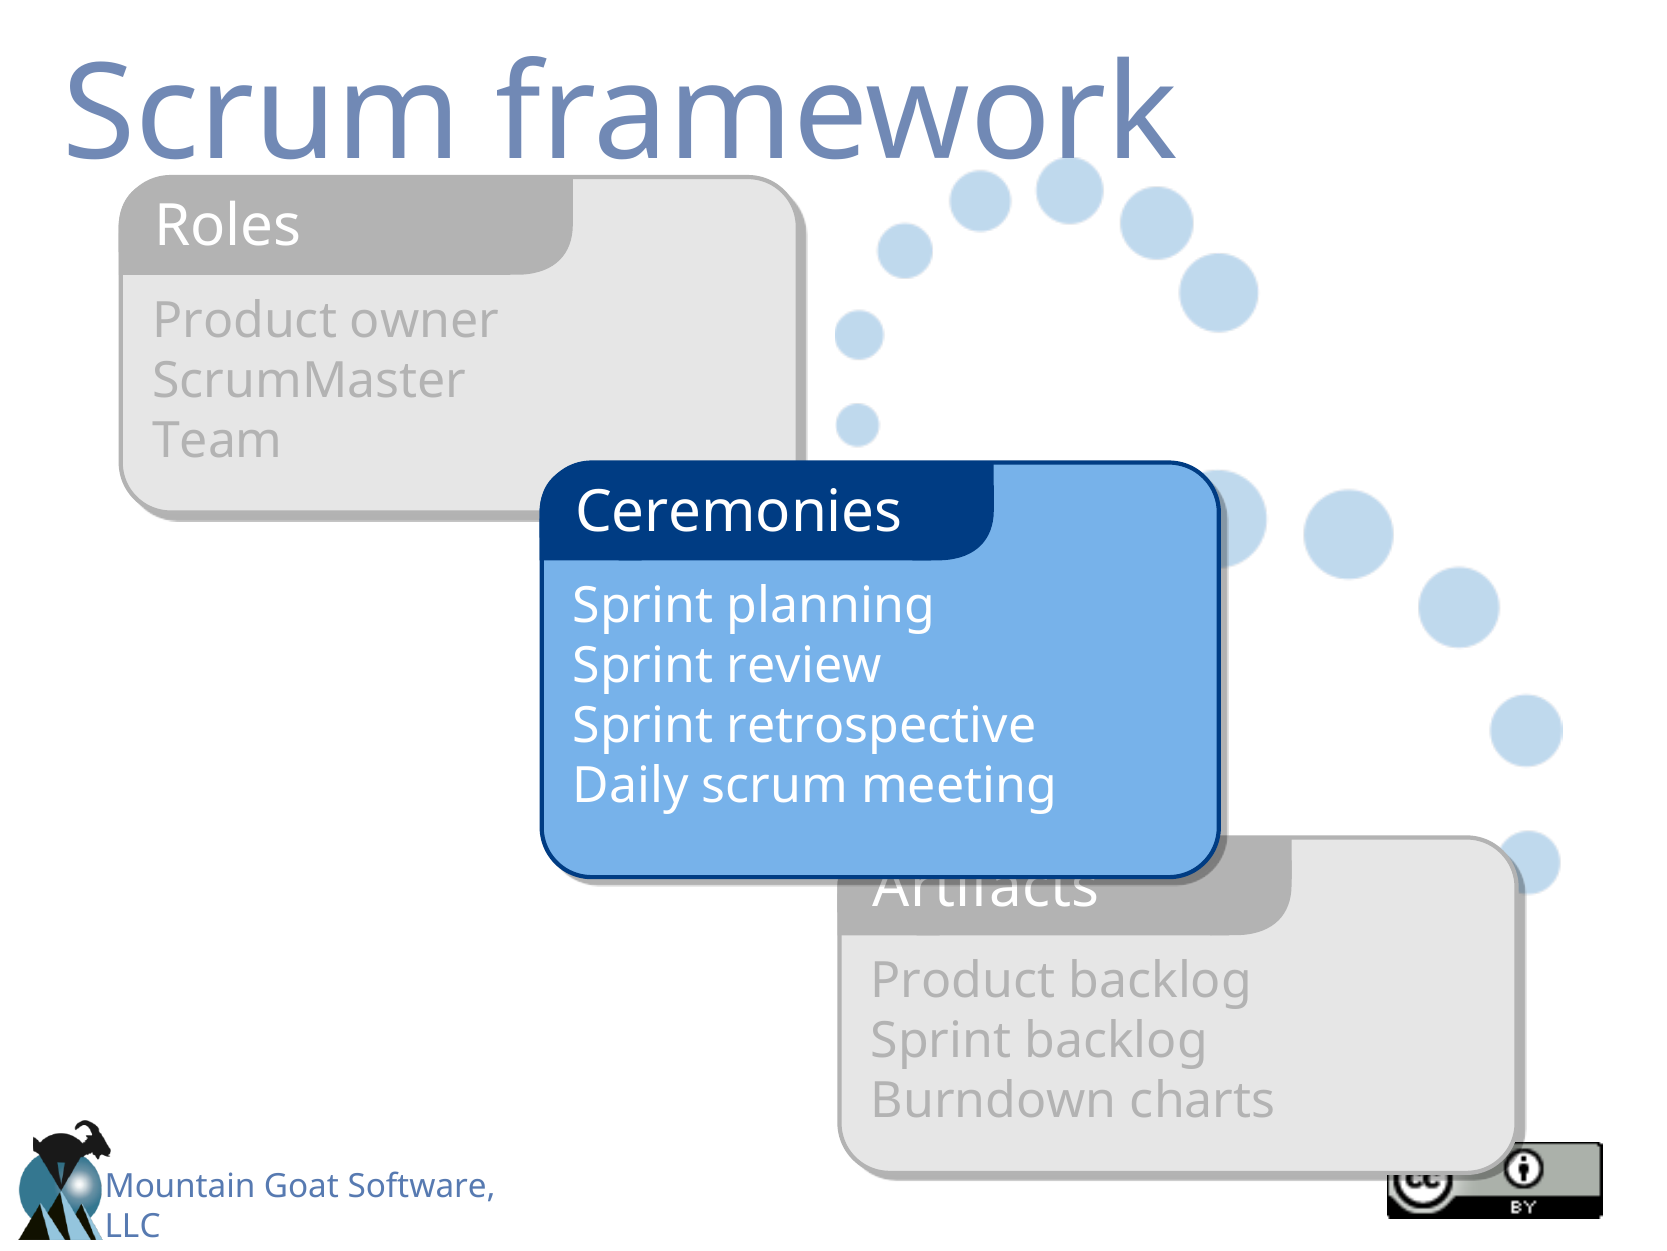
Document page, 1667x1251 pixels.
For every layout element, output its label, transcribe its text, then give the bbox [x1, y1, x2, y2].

text_box Roles [145, 194, 494, 271]
picture [835, 878, 839, 1096]
text_box [118, 194, 1517, 1173]
text_box Artifacts [864, 853, 1213, 932]
picture [1387, 1142, 1603, 1219]
picture [18, 1120, 111, 1240]
text_box Ceremonies [566, 464, 971, 557]
title Scrum framework [56, 18, 1609, 194]
text_box Sprint planning Sprint review Sprint retrospective Daily scrum meeting [564, 564, 1169, 848]
text_box Product backlog Sprint backlog Burndown charts [862, 939, 1482, 1157]
text_box Product owner ScrumMaster Team [143, 279, 605, 496]
picture [835, 194, 1563, 1096]
